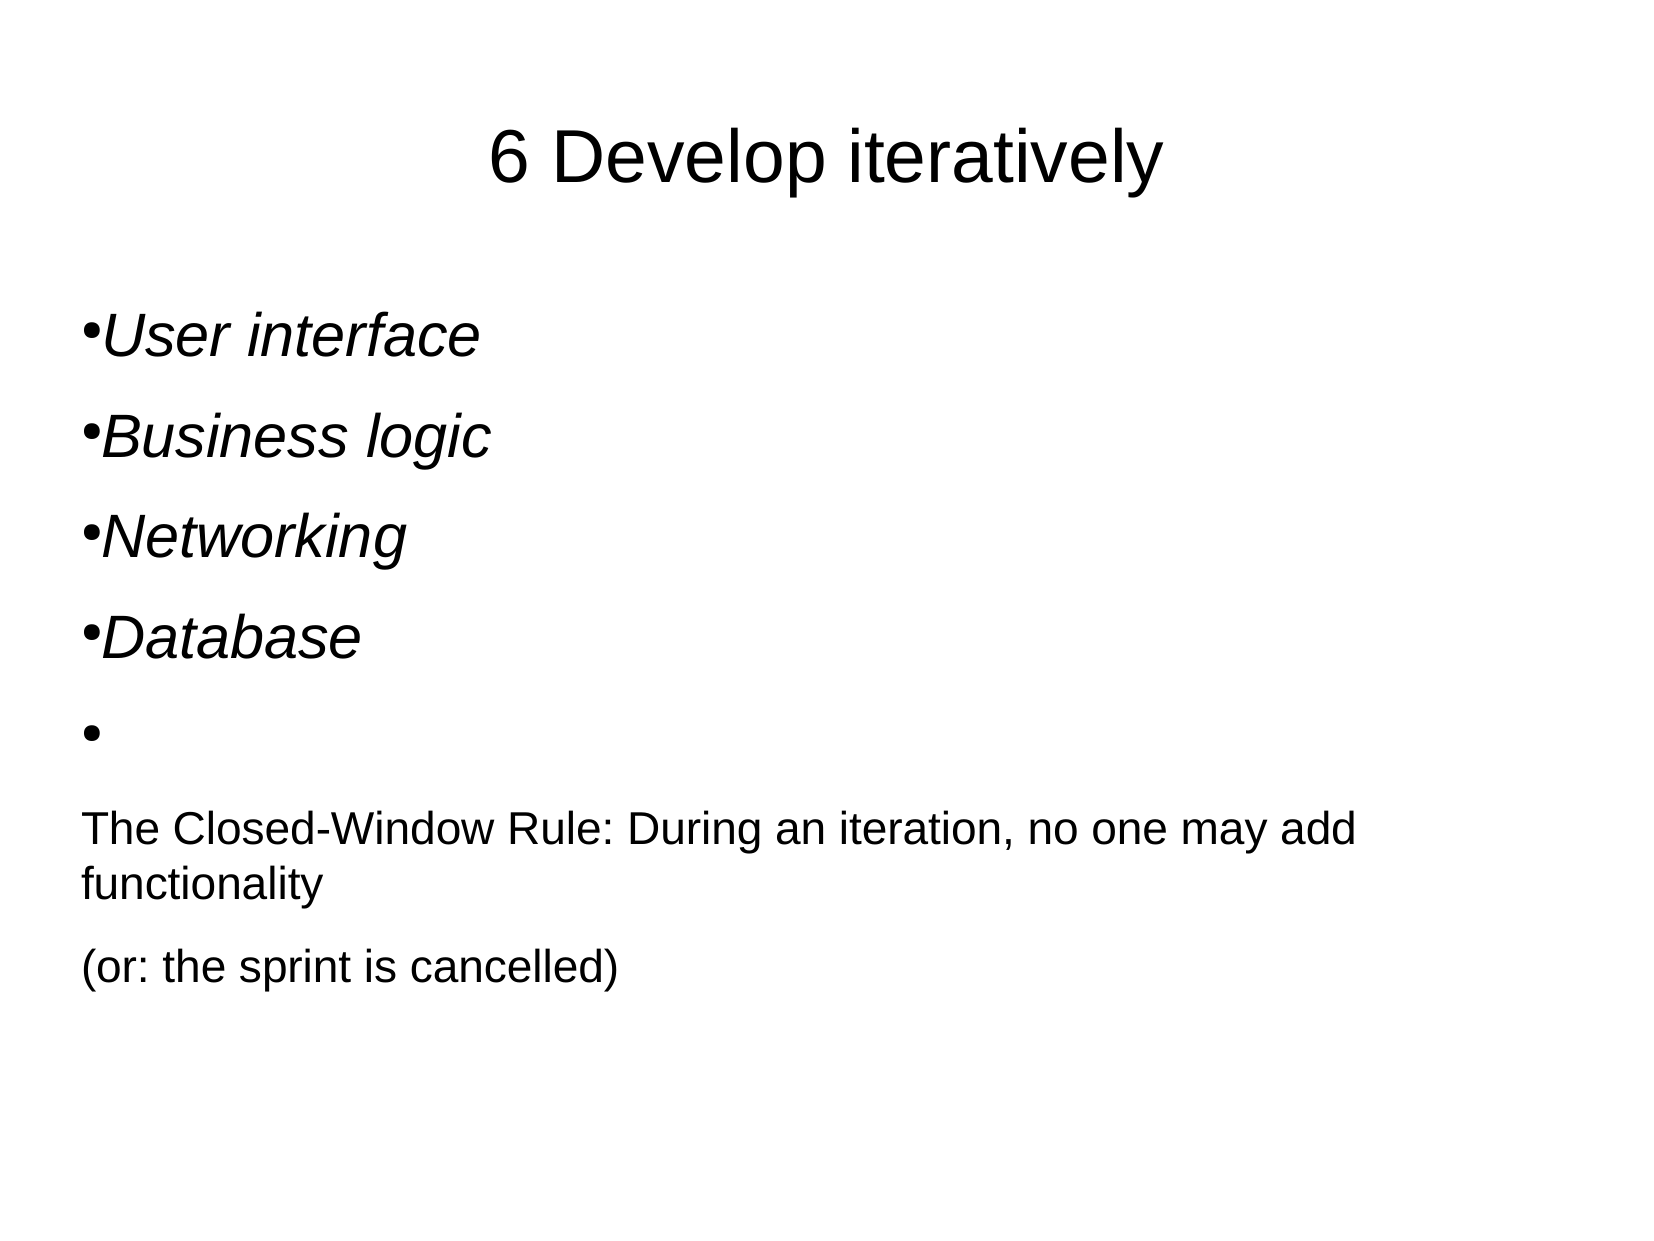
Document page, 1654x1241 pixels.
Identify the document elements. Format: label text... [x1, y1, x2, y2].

title 6 Develop iteratively [82, 49, 1571, 257]
list User interface Business logic Networking Database The Closed-Window Rule: During an iteration, no one may add functionality (or: the sprint is cancelled) [81, 295, 1570, 993]
